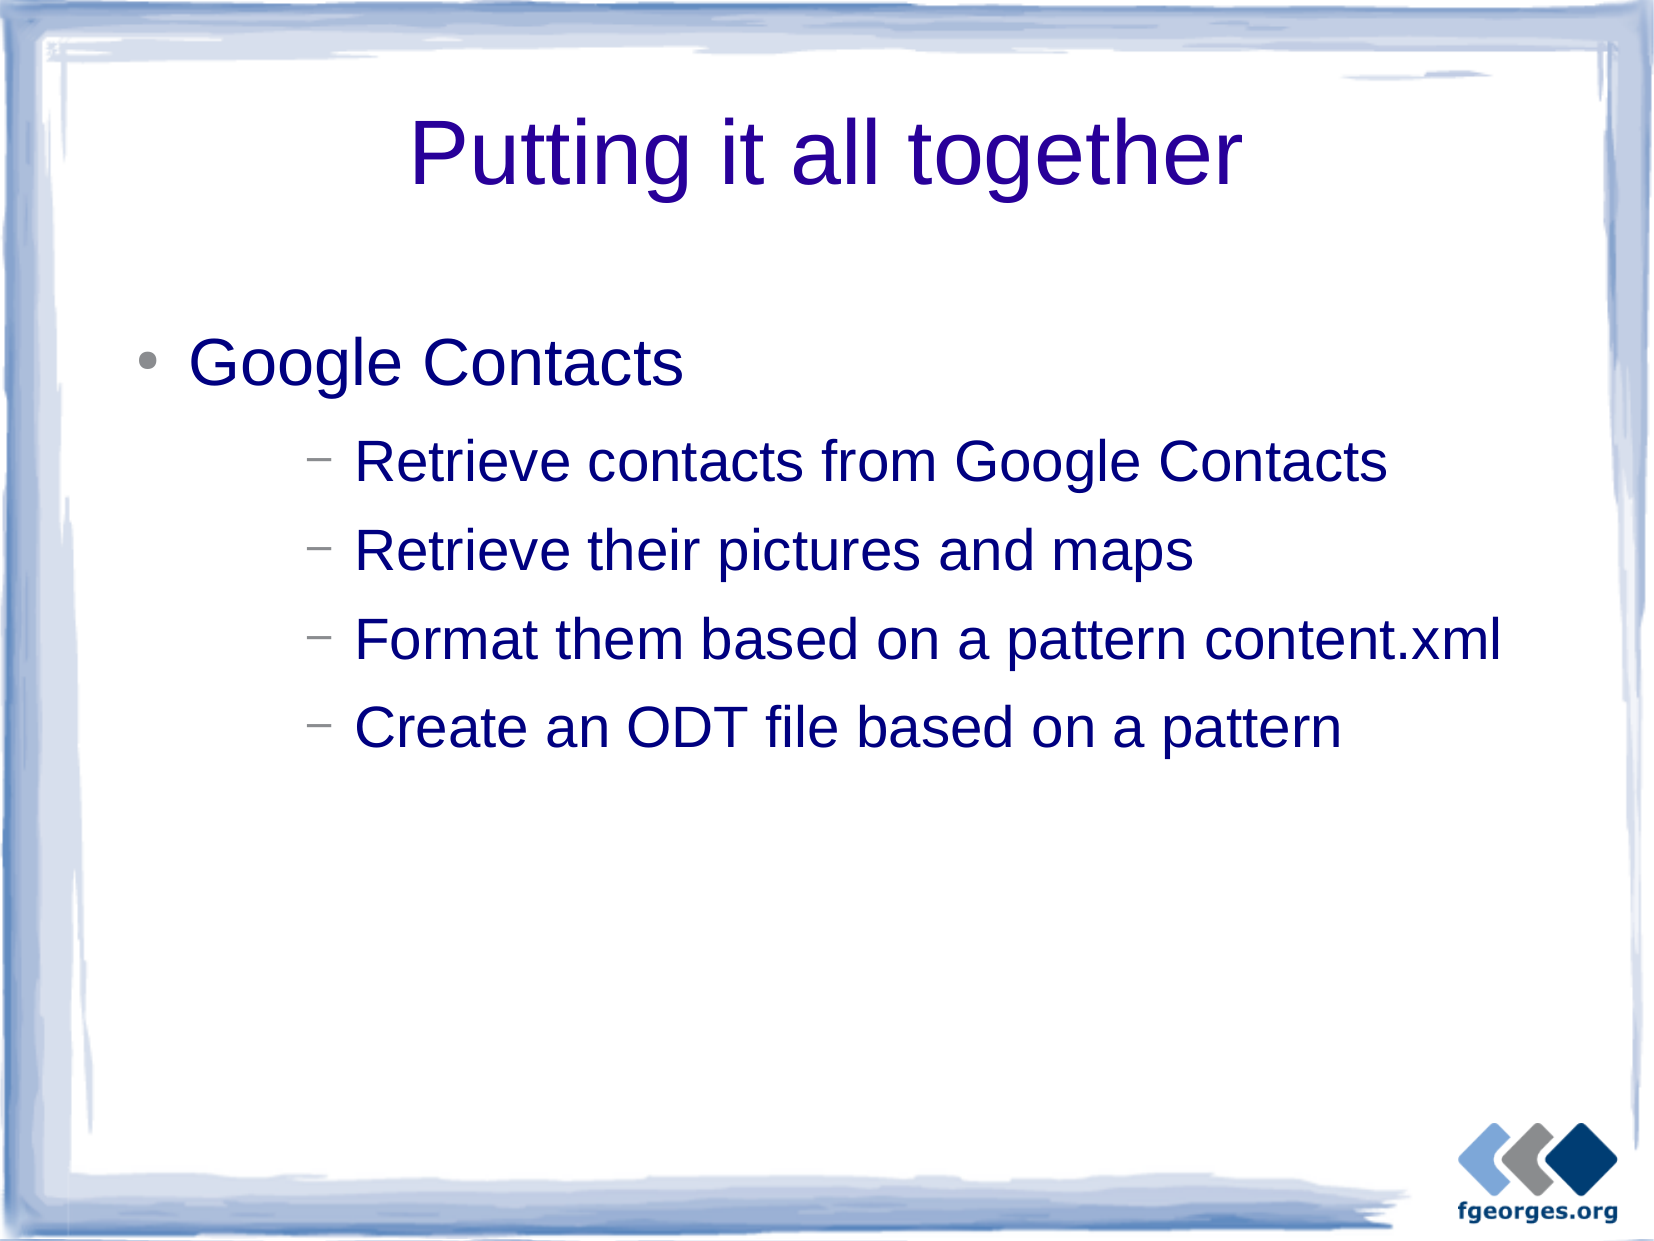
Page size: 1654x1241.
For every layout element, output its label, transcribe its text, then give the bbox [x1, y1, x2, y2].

picture [0, 0, 1654, 1241]
title Putting it all together [82, 49, 1571, 257]
list Google Contacts Retrieve contacts from Google Contacts Retrieve their pictures and maps Format them based on a pattern content.xml Create an ODT file based on a pattern [118, 324, 1571, 990]
